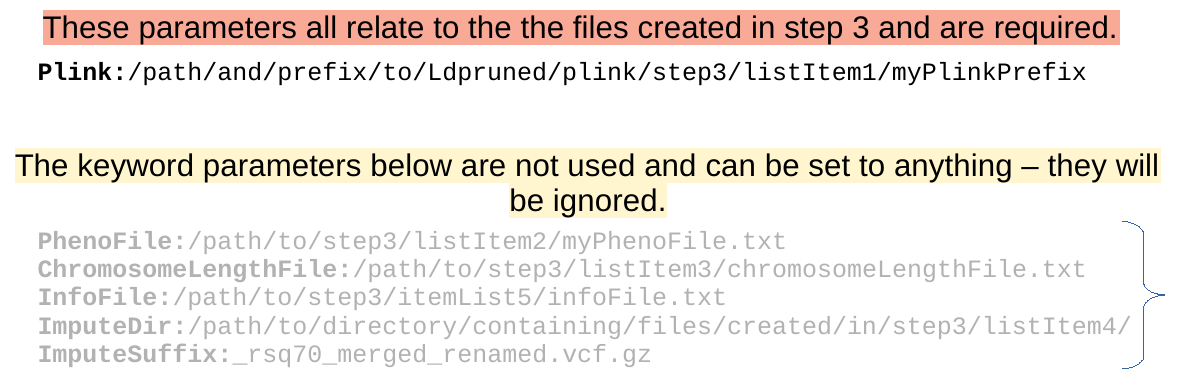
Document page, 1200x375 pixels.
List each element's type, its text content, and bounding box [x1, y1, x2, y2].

text_box Plink:/path/and/prefix/to/Ldpruned/plink/step3/listItem1/myPlinkPrefix PhenoFile:/path/to/step3/listItem2/myPhenoFile.txt ChromosomeLengthFile:/path/to/step3/listItem3/chromosomeLengthFile.txt InfoFile:/path/to/step3/itemList5/infoFile.txt ImputeDir:/path/to/directory/containing/files/created/in/step3/listItem4/ ImputeSuffix:_rsq70_merged_renamed.vcf.gz [22, 226, 1181, 375]
text_box The keyword parameters below are not used and can be set to anything – they will be ignored. [0, 140, 1189, 226]
text_box Plink:/path/and/prefix/to/Ldpruned/plink/step3/listItem1/myPlinkPrefix PhenoFile:/path/to/step3/listItem2/myPhenoFile.txt ChromosomeLengthFile:/path/to/step3/listItem3/chromosomeLengthFile.txt InfoFile:/path/to/step3/itemList5/infoFile.txt ImputeDir:/path/to/directory/containing/files/created/in/step3/listItem4/ ImputeSuffix:_rsq70_merged_renamed.vcf.gz [22, 51, 1181, 140]
text_box These parameters all relate to the the files created in step 3 and are required. [18, 3, 1145, 88]
